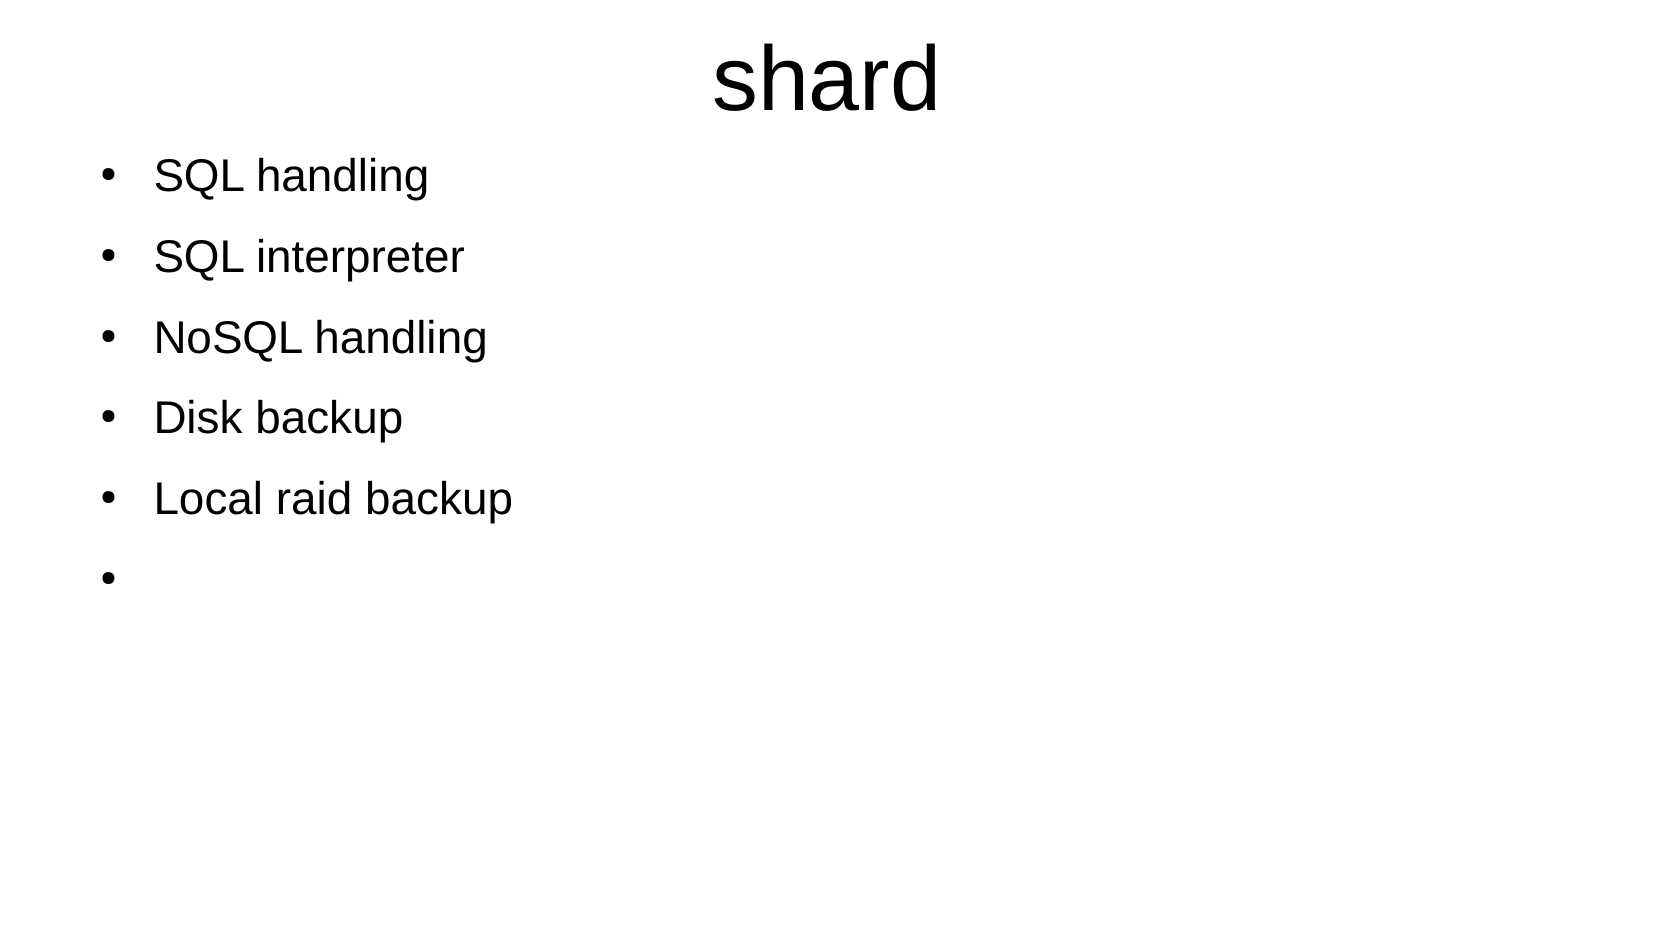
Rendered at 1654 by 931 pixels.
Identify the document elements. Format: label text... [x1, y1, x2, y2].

title shard [82, 27, 1571, 130]
list SQL handling SQL interpreter NoSQL handling Disk backup Local raid backup [82, 150, 1571, 901]
